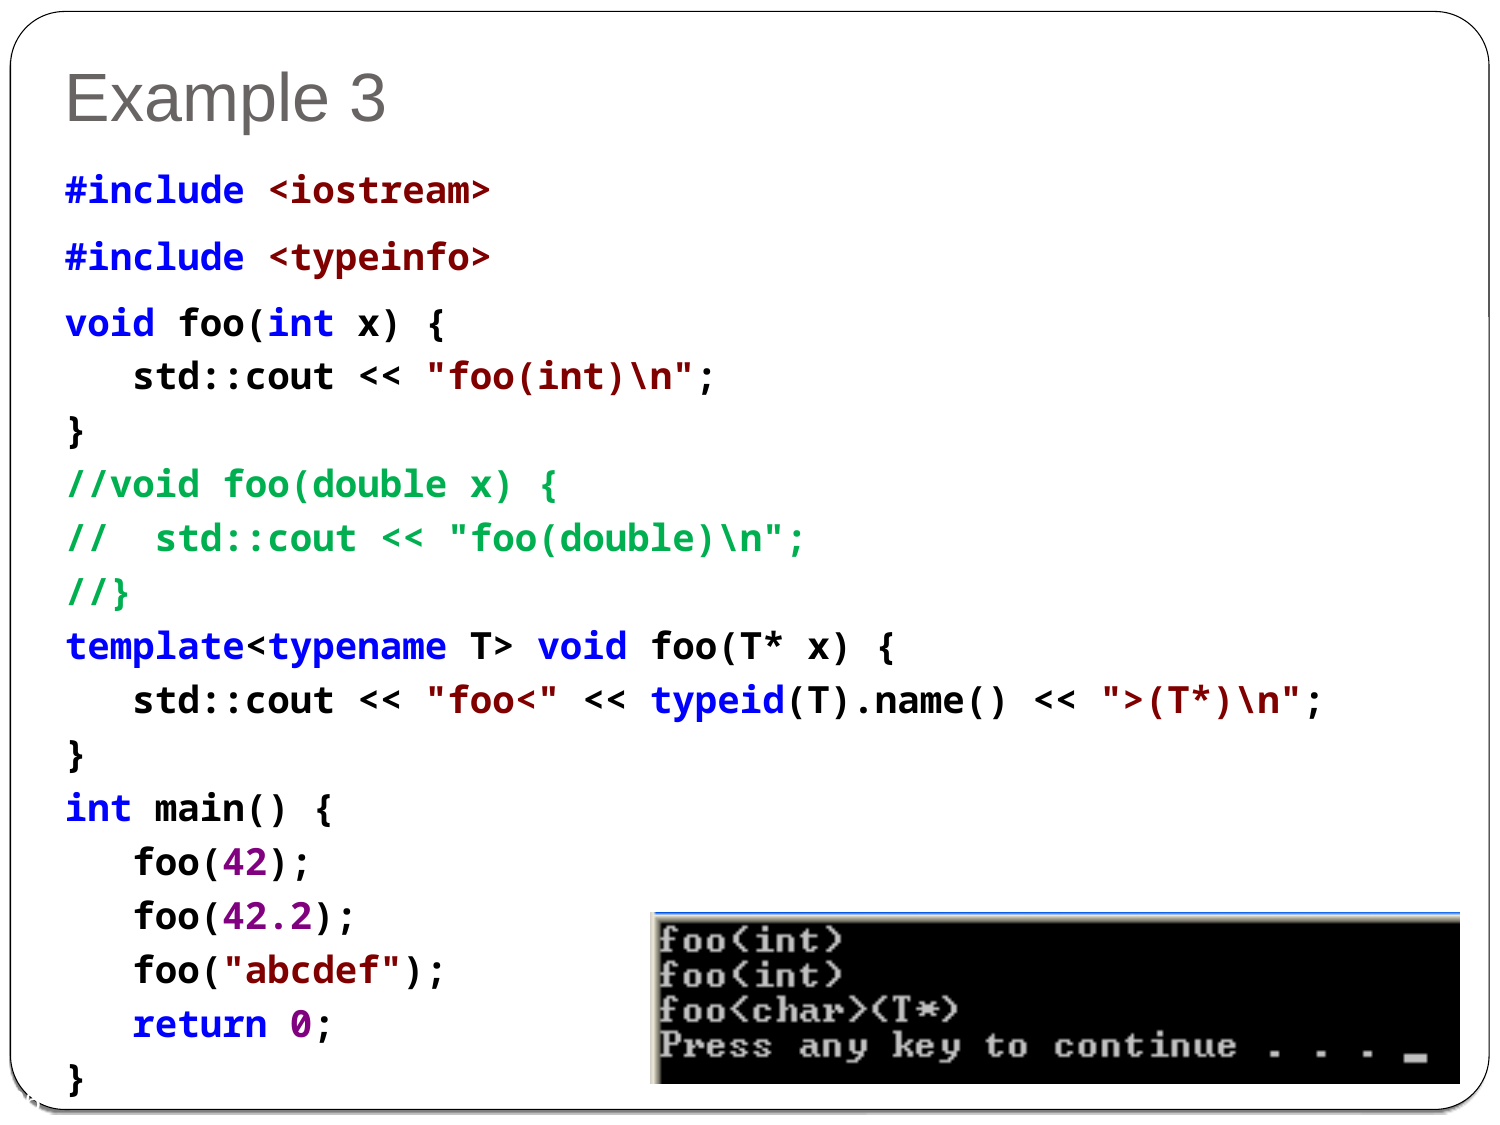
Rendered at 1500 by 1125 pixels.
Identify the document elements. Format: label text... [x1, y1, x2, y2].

picture [650, 912, 1460, 1084]
title Example 3 [50, 45, 1450, 149]
slide_number <number> [0, 1074, 50, 1125]
list #include <iostream> #include <typeinfo> void foo(int x) { std::cout << "foo(int)\n"; } //void foo(double x) { // std::cout << "foo(double)\n"; //} template<typename T> void foo(T* x) { std::cout << "foo<" << typeid(T).name() << ">(T*)\n"; } int main() { foo(42); foo(42.2); foo("abcdef"); return 0; } [50, 149, 1450, 1088]
